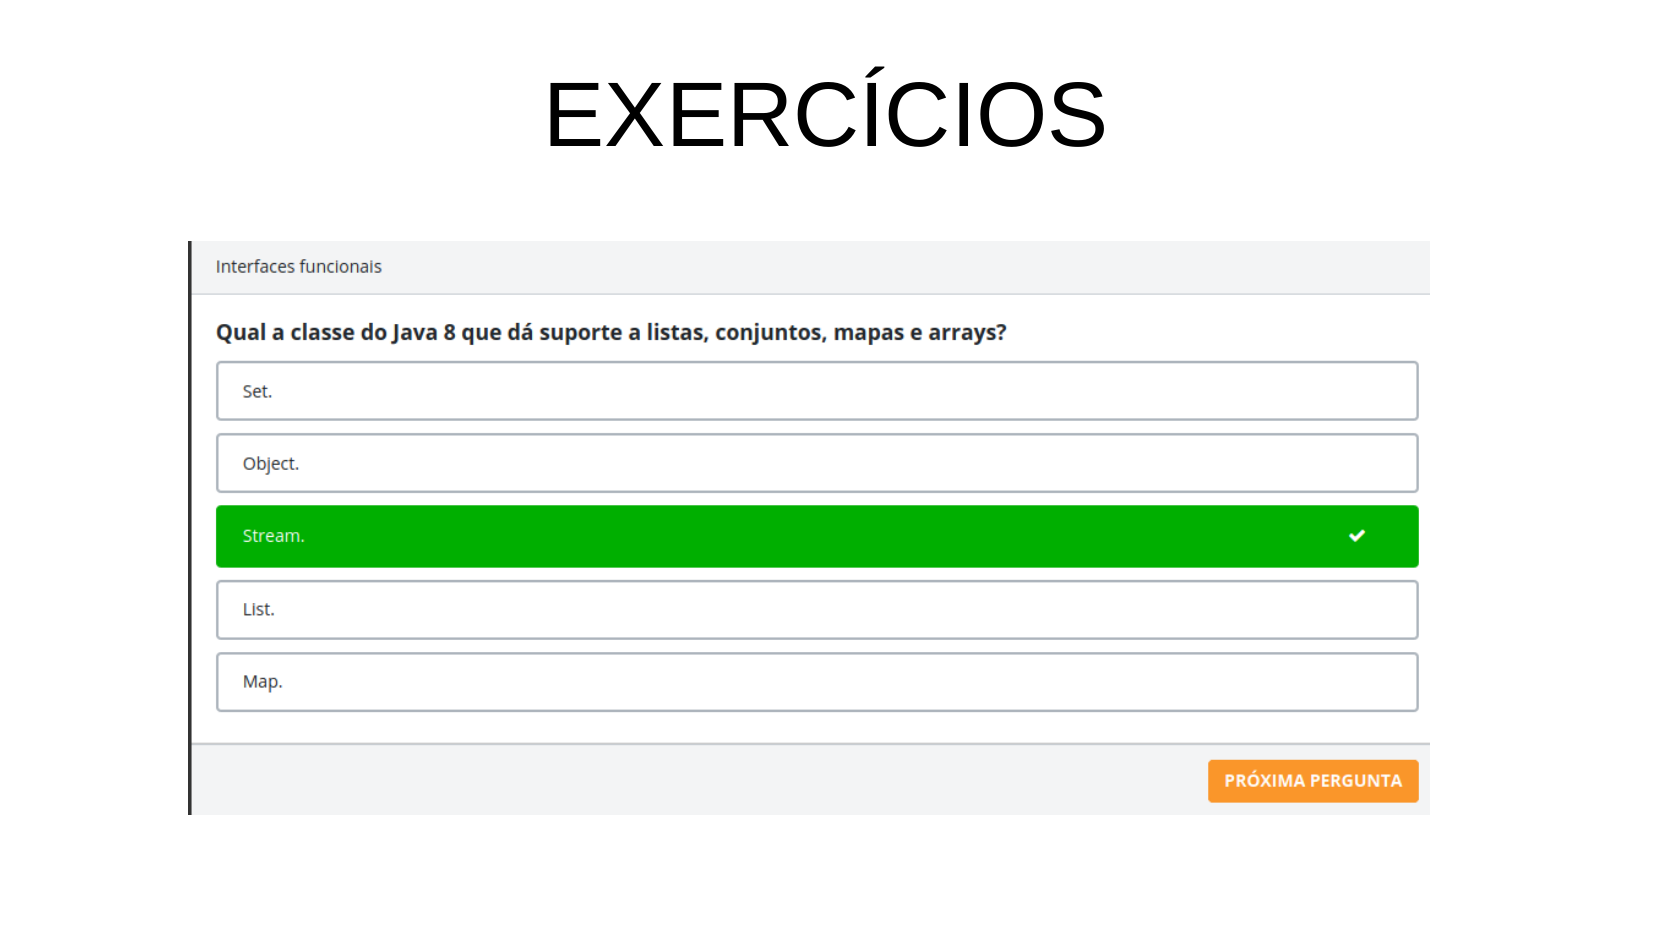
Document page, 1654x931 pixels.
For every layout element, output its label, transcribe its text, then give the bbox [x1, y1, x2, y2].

title EXERCÍCIOS [82, 37, 1571, 193]
picture [188, 241, 1430, 815]
